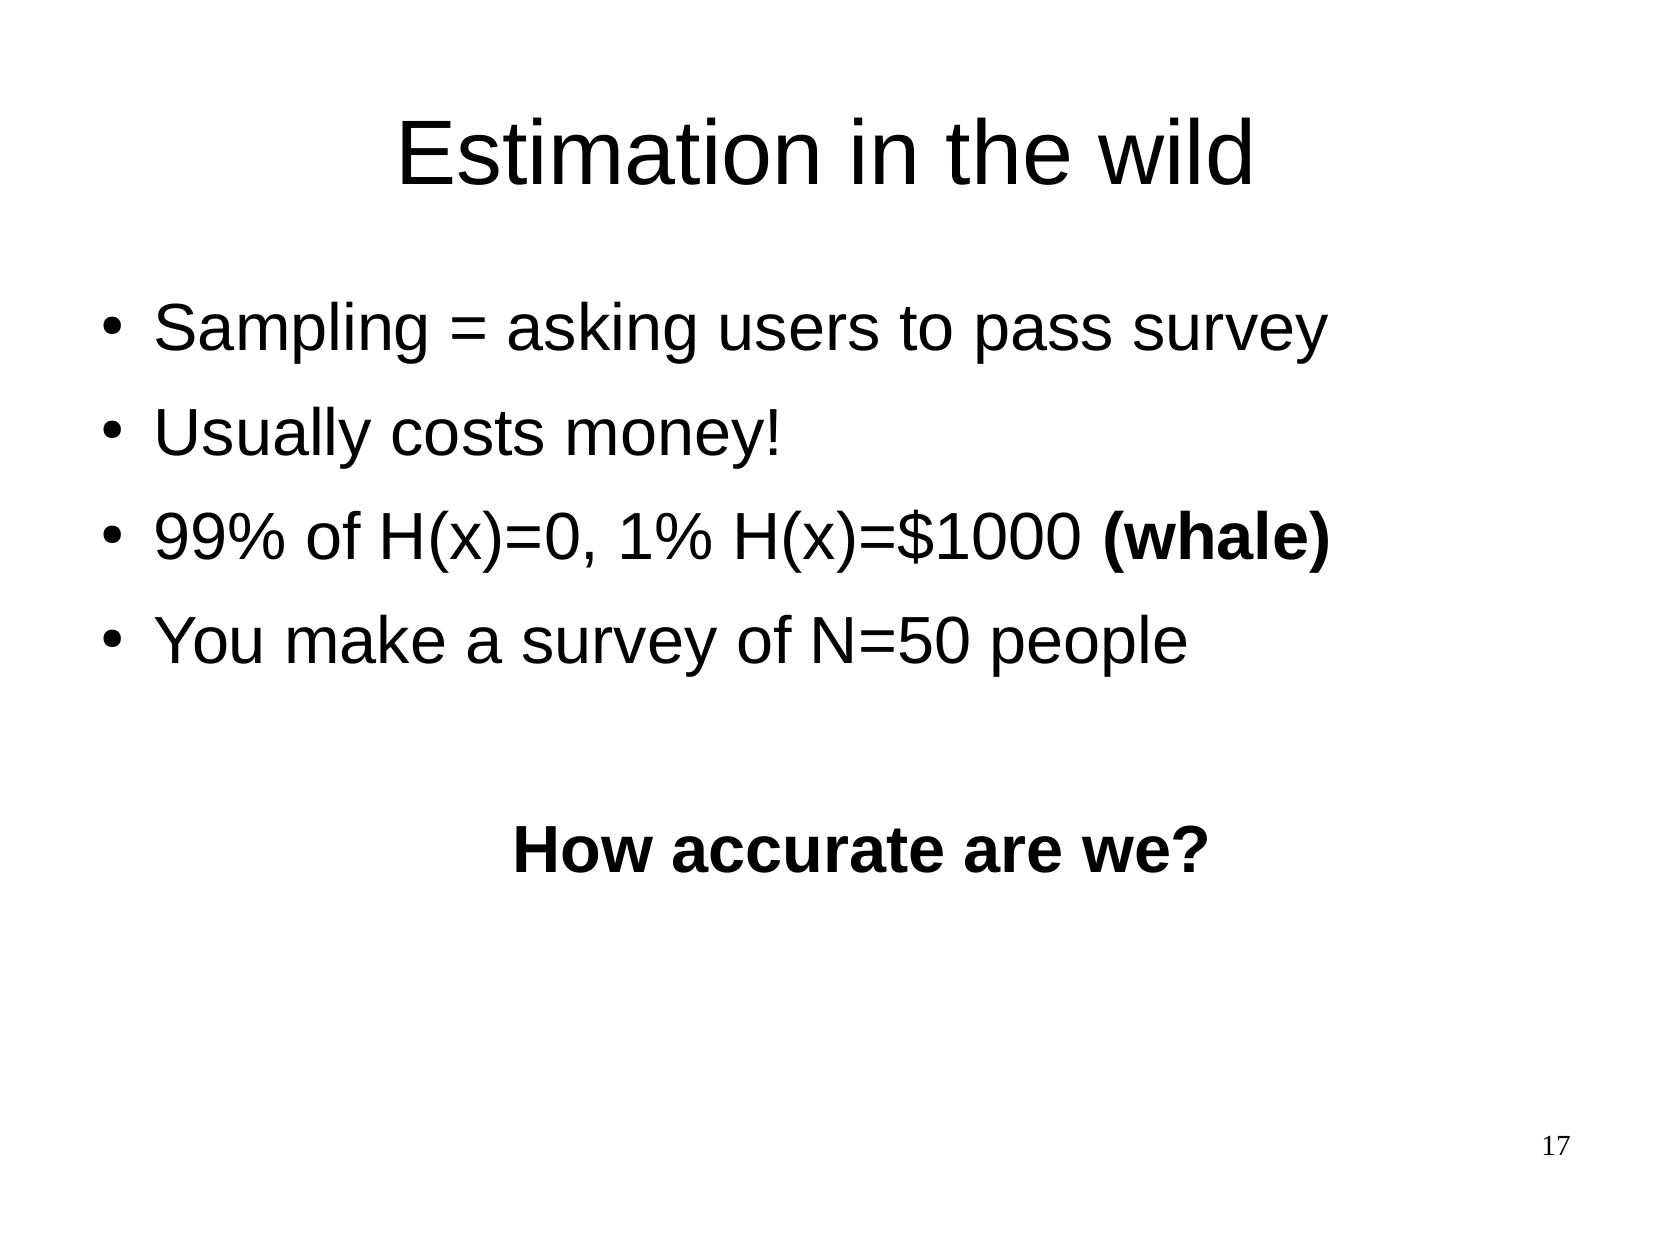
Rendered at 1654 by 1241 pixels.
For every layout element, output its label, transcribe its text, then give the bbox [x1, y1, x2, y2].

title Estimation in the wild [82, 49, 1571, 257]
list Sampling = asking users to pass survey Usually costs money! 99% of H(x)=0, 1% H(x)=$1000 (whale) You make a survey of N=50 people How accurate are we? [82, 290, 1571, 1156]
